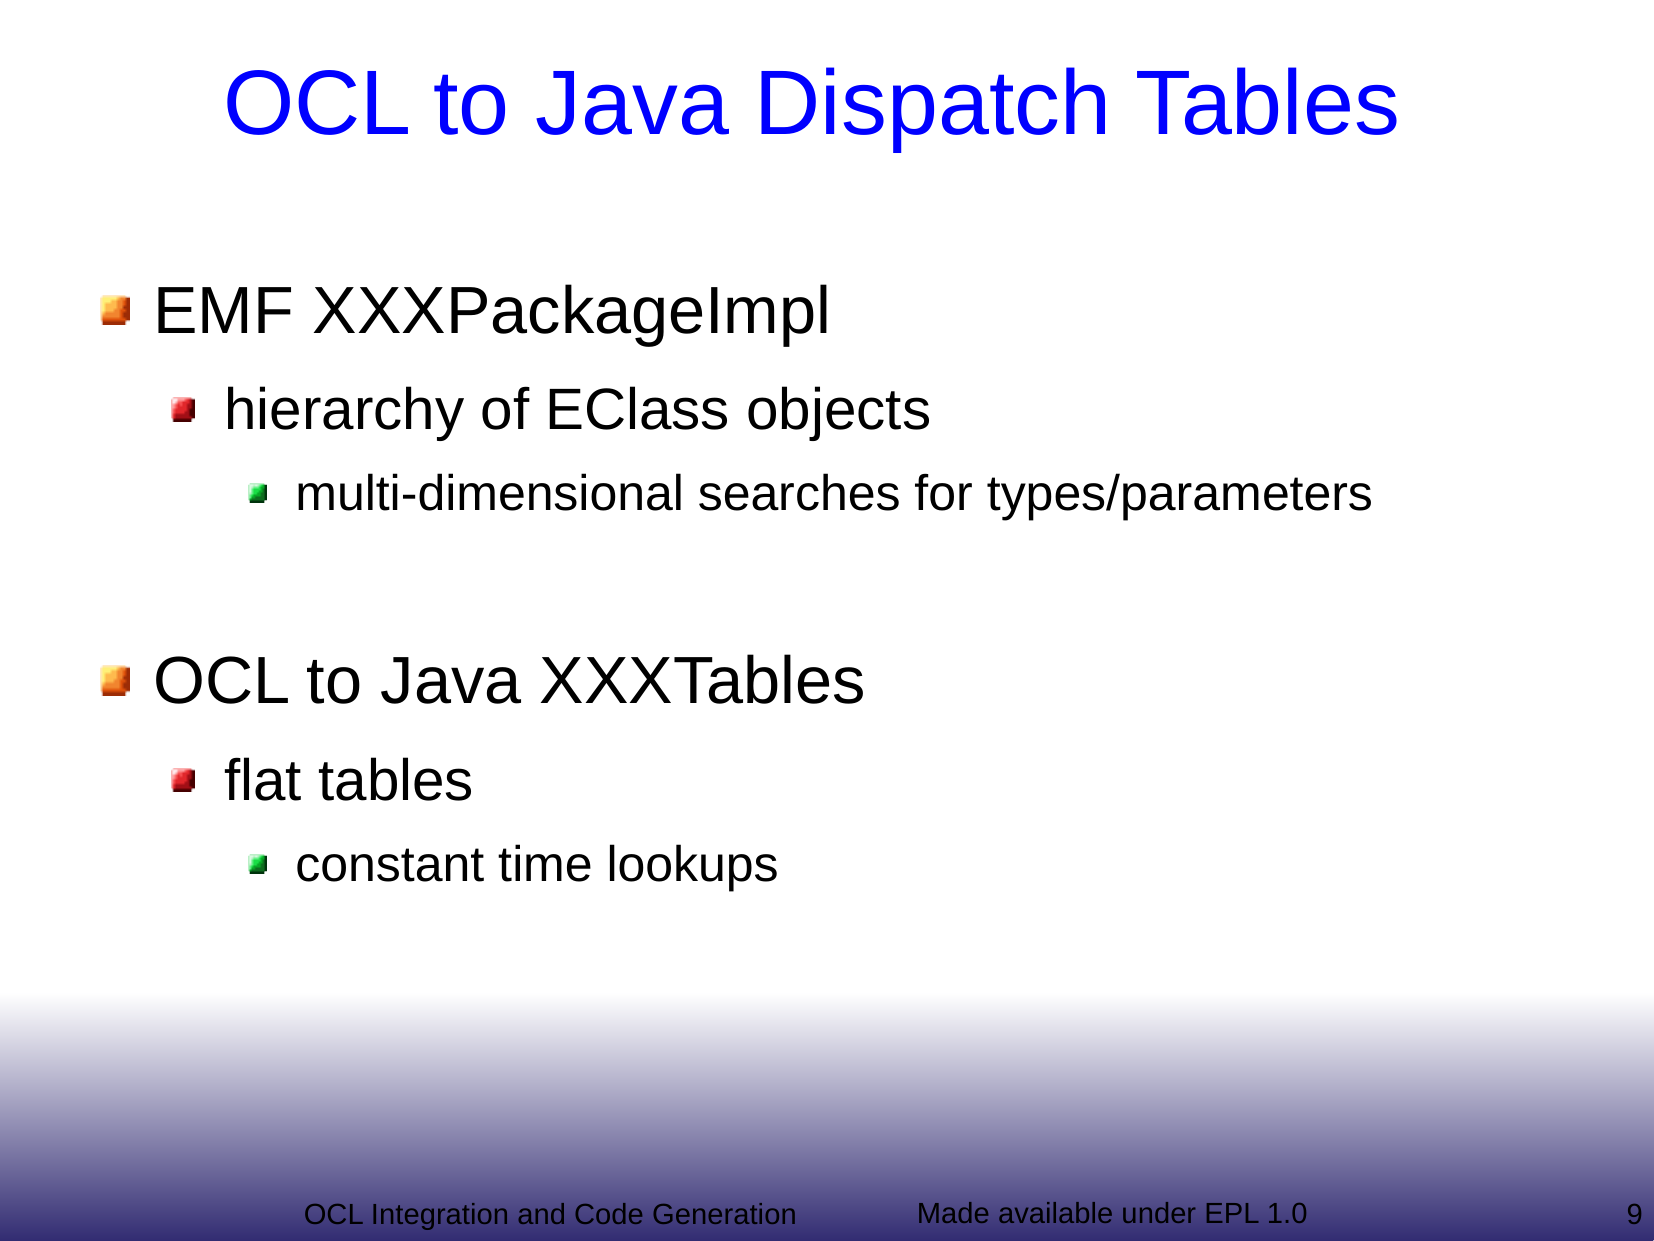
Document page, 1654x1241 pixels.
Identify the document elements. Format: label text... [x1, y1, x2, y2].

list EMF XXXPackageImpl hierarchy of EClass objects multi-dimensional searches for types/parameters OCL to Java XXXTables flat tables constant time lookups [82, 272, 1571, 1144]
title OCL to Java Dispatch Tables [17, 49, 1633, 157]
